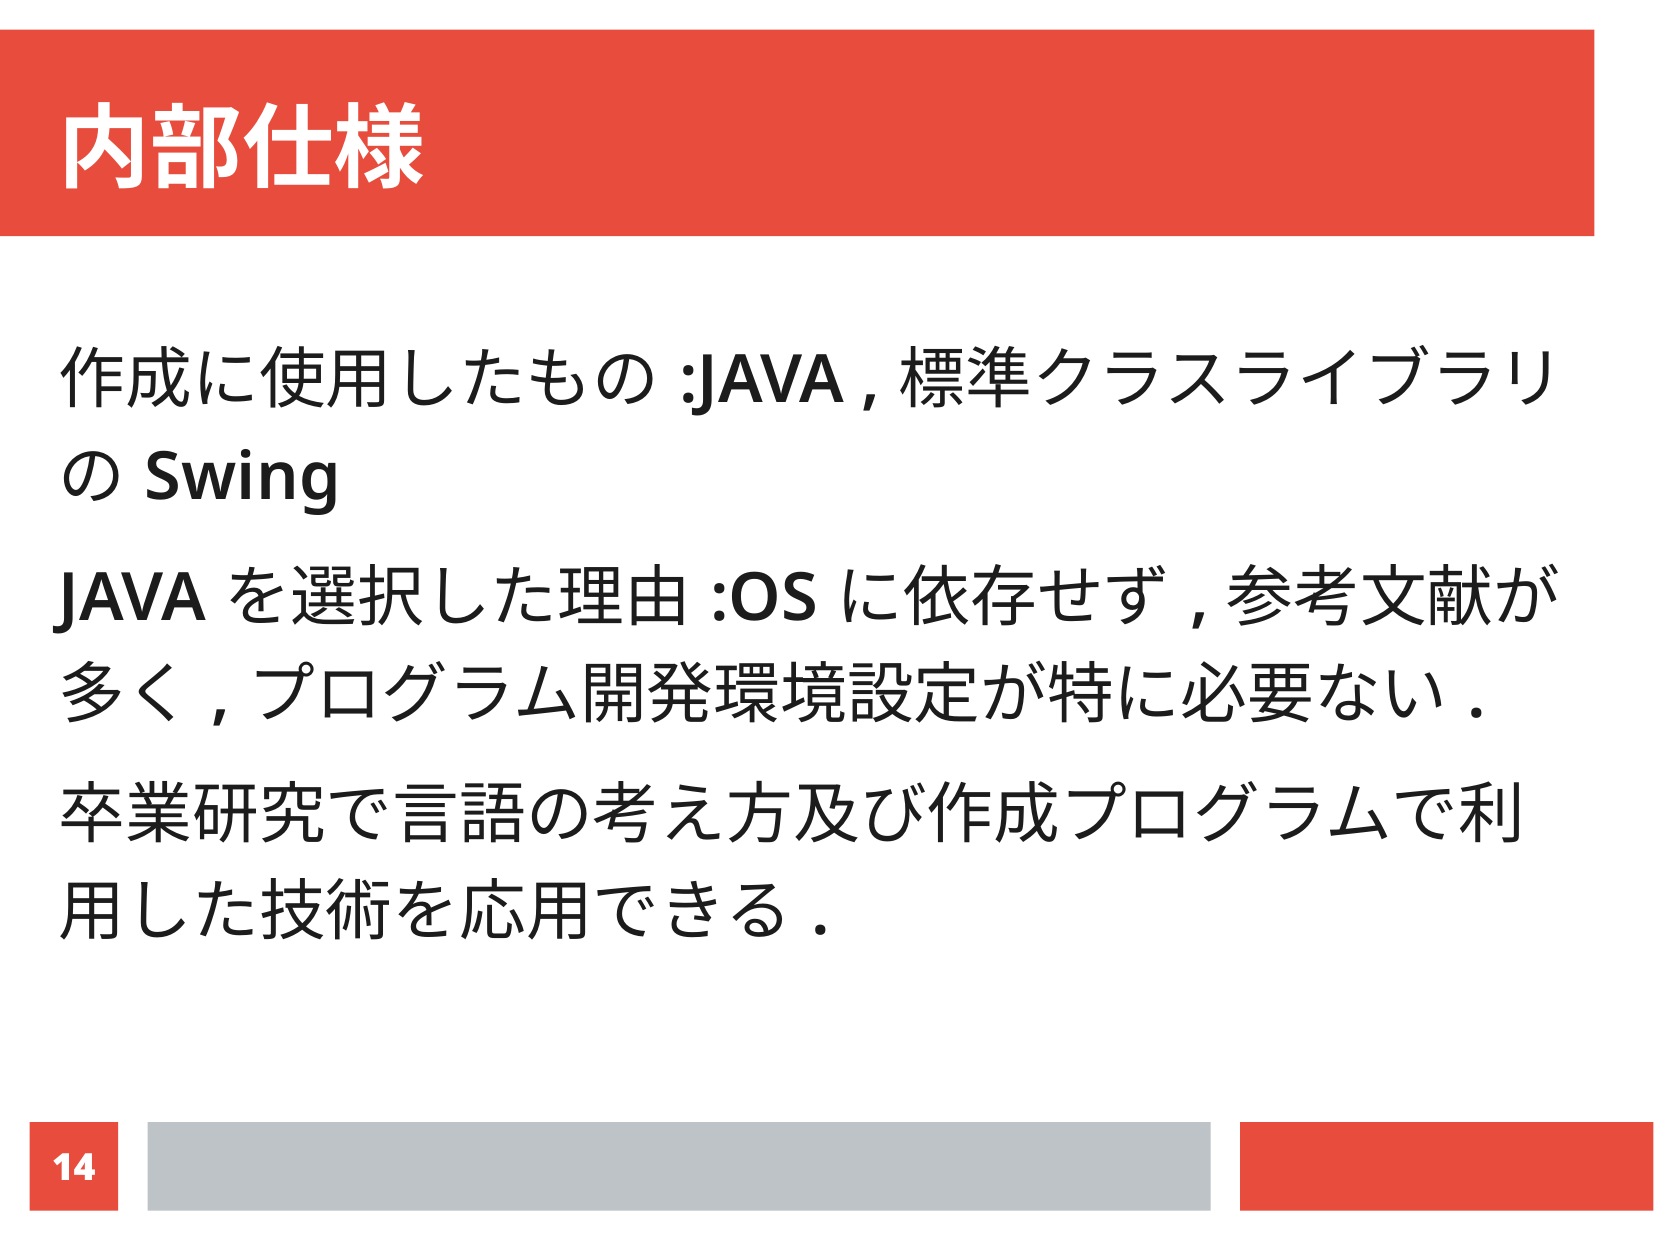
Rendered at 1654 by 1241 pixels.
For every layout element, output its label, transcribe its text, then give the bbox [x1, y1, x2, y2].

list 作成に使用したもの:JAVA ,標準クラスライブラリのSwing JAVAを選択した理由:OSに依存せず,参考文献が多く,プログラム開発環境設定が特に必要ない. 卒業研究で言語の考え方及び作成プログラムで利用した技術を応用できる. [59, 324, 1565, 1093]
title 内部仕様 [59, 59, 1595, 207]
